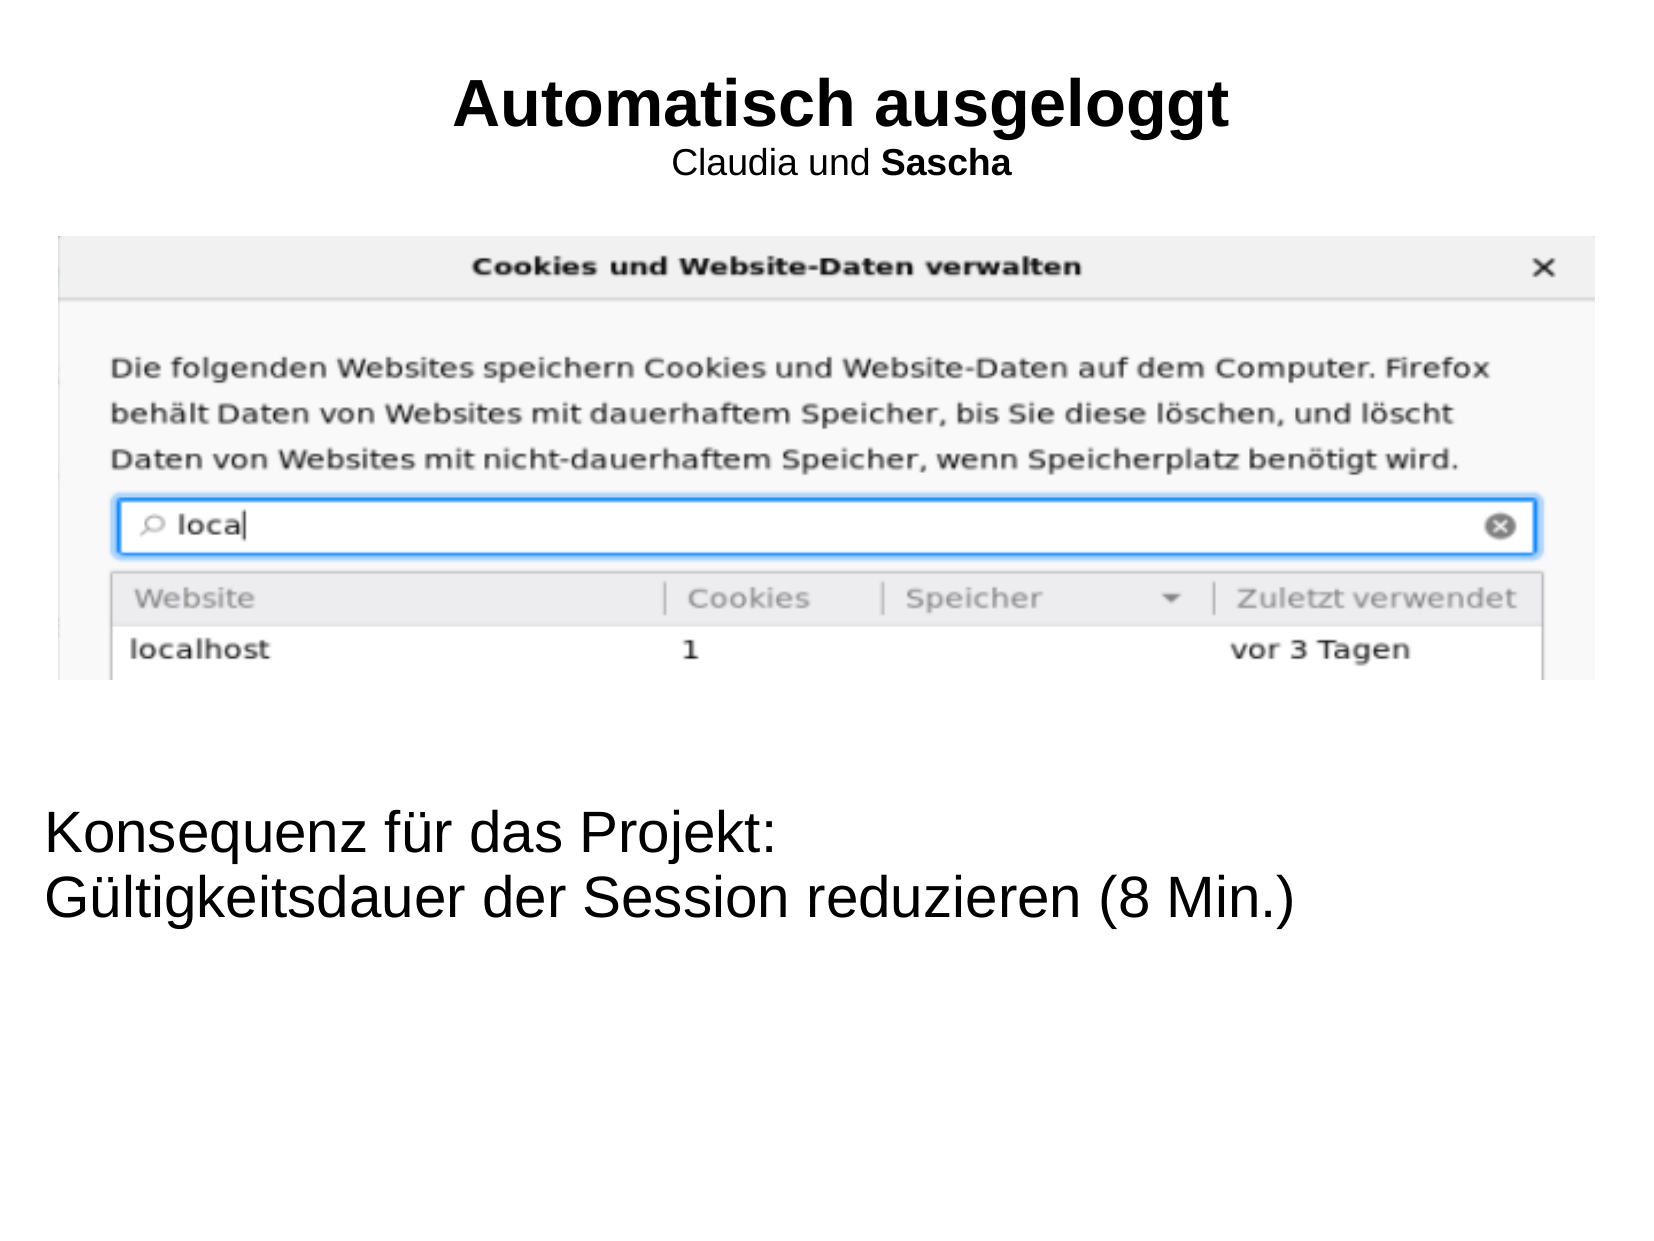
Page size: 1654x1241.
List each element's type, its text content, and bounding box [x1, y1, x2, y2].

picture [58, 236, 1595, 680]
text_box Konsequenz für das Projekt: Gültigkeitsdauer der Session reduzieren (8 Min.) [29, 206, 1654, 1162]
text_box Automatisch ausgeloggt Claudia und Sascha [88, 59, 1595, 191]
